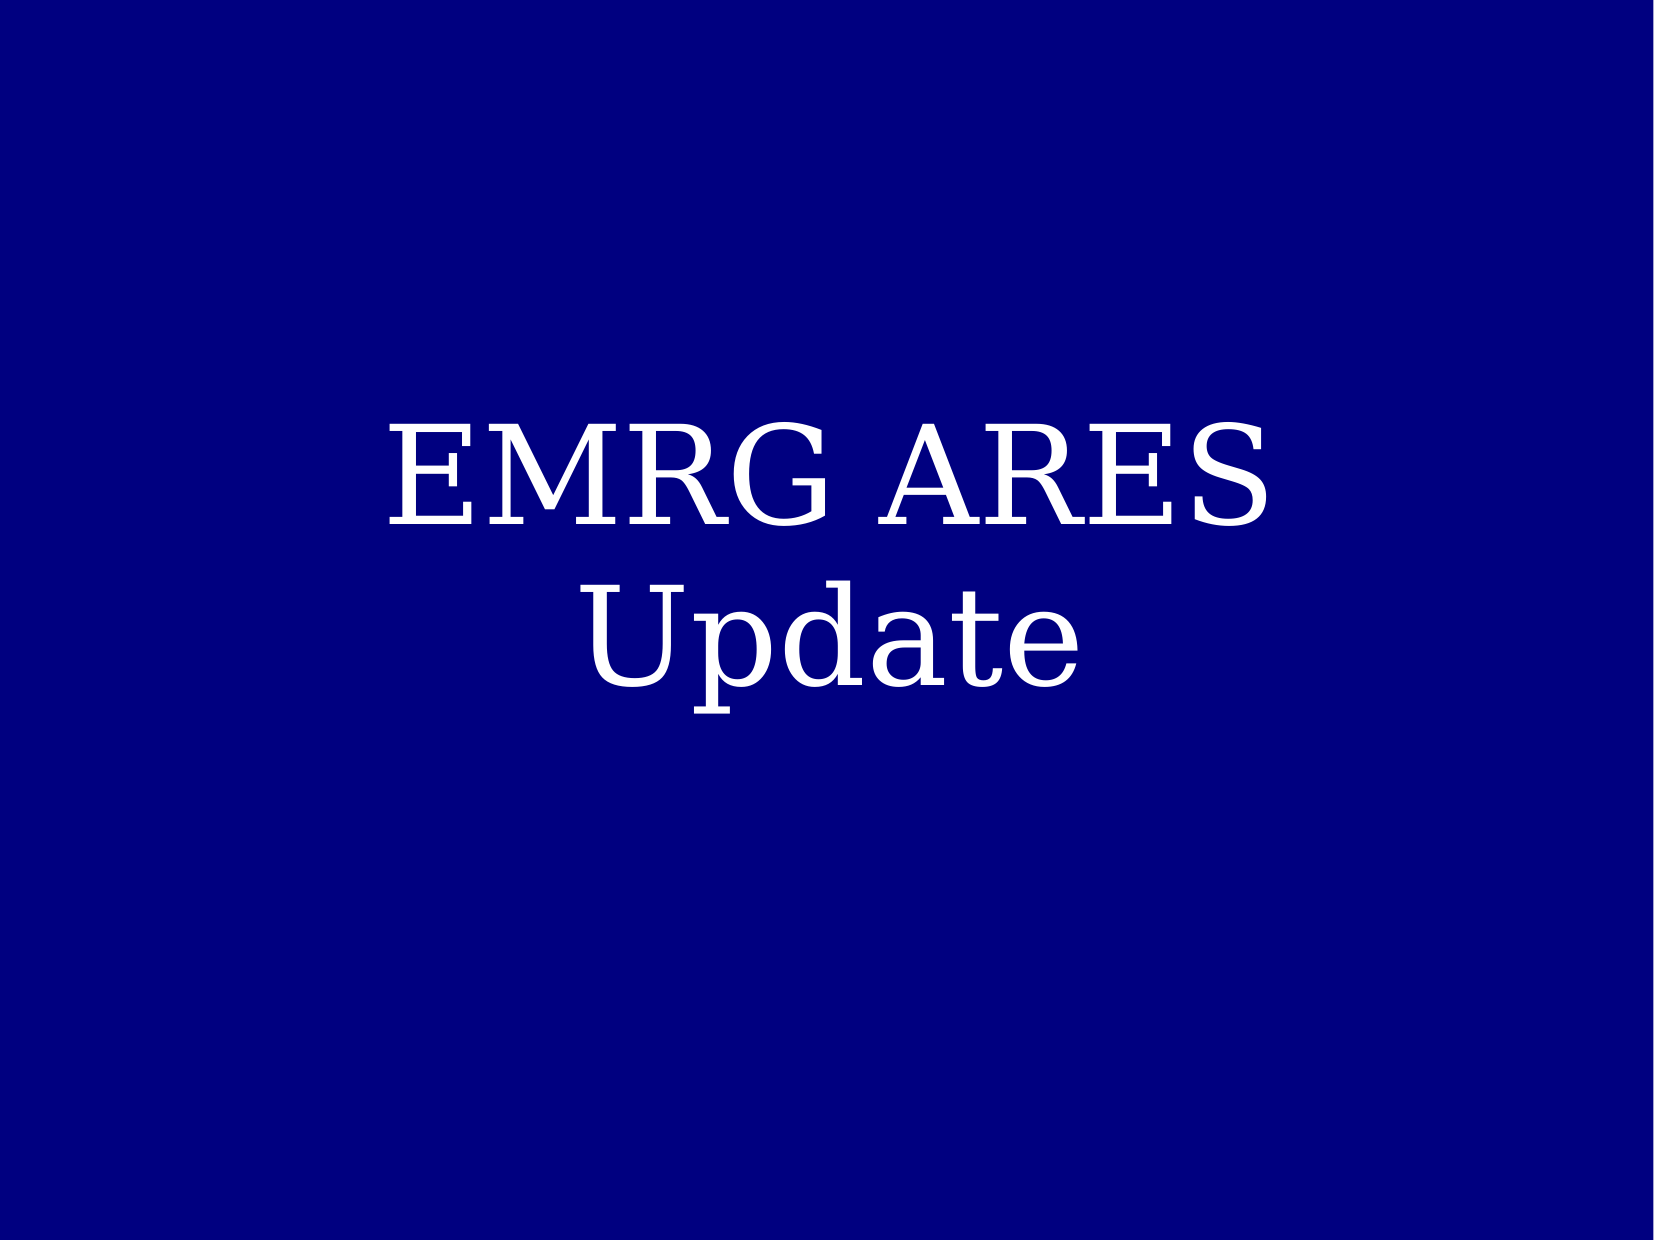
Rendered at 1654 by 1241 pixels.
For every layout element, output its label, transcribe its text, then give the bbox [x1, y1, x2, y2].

text_box EMRG ARES Update [135, 389, 1524, 726]
